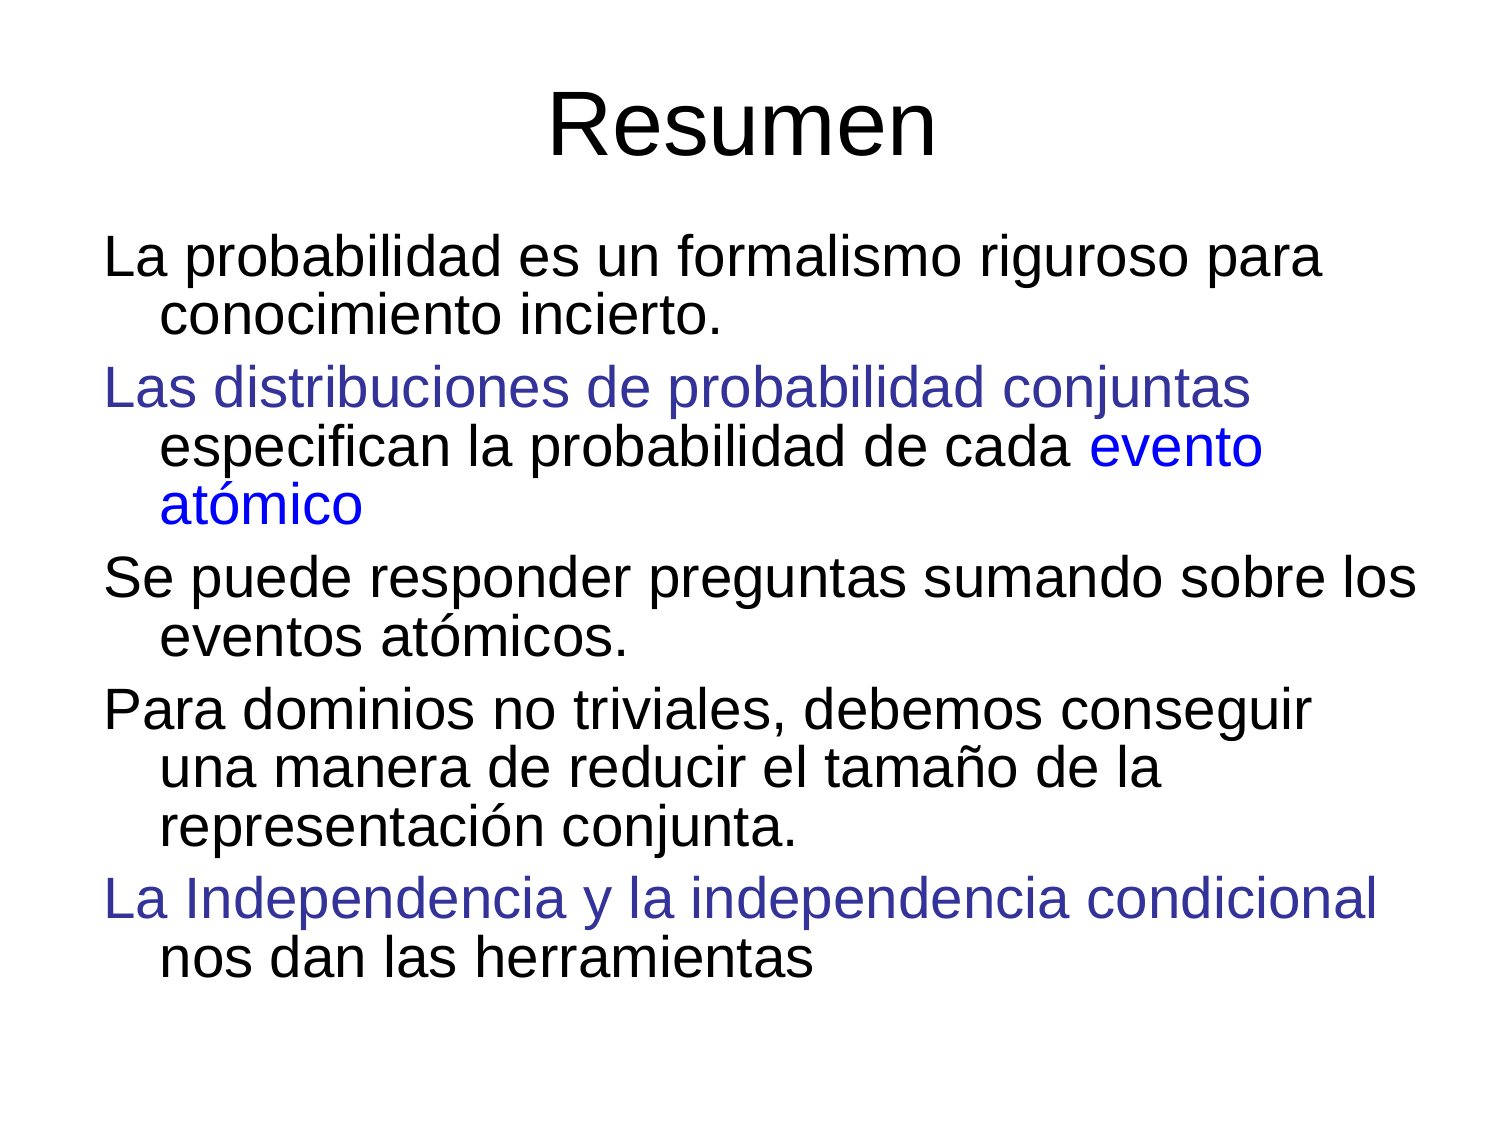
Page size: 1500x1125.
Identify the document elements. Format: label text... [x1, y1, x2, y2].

list La probabilidad es un formalismo riguroso para conocimiento incierto. Las distribuciones de probabilidad conjuntas especifican la probabilidad de cada evento atómico Se puede responder preguntas sumando sobre los eventos atómicos. Para dominios no triviales, debemos conseguir una manera de reducir el tamaño de la representación conjunta. La Independencia y la independencia condicional nos dan las herramientas [88, 221, 1439, 1034]
title Resumen [67, 29, 1418, 218]
